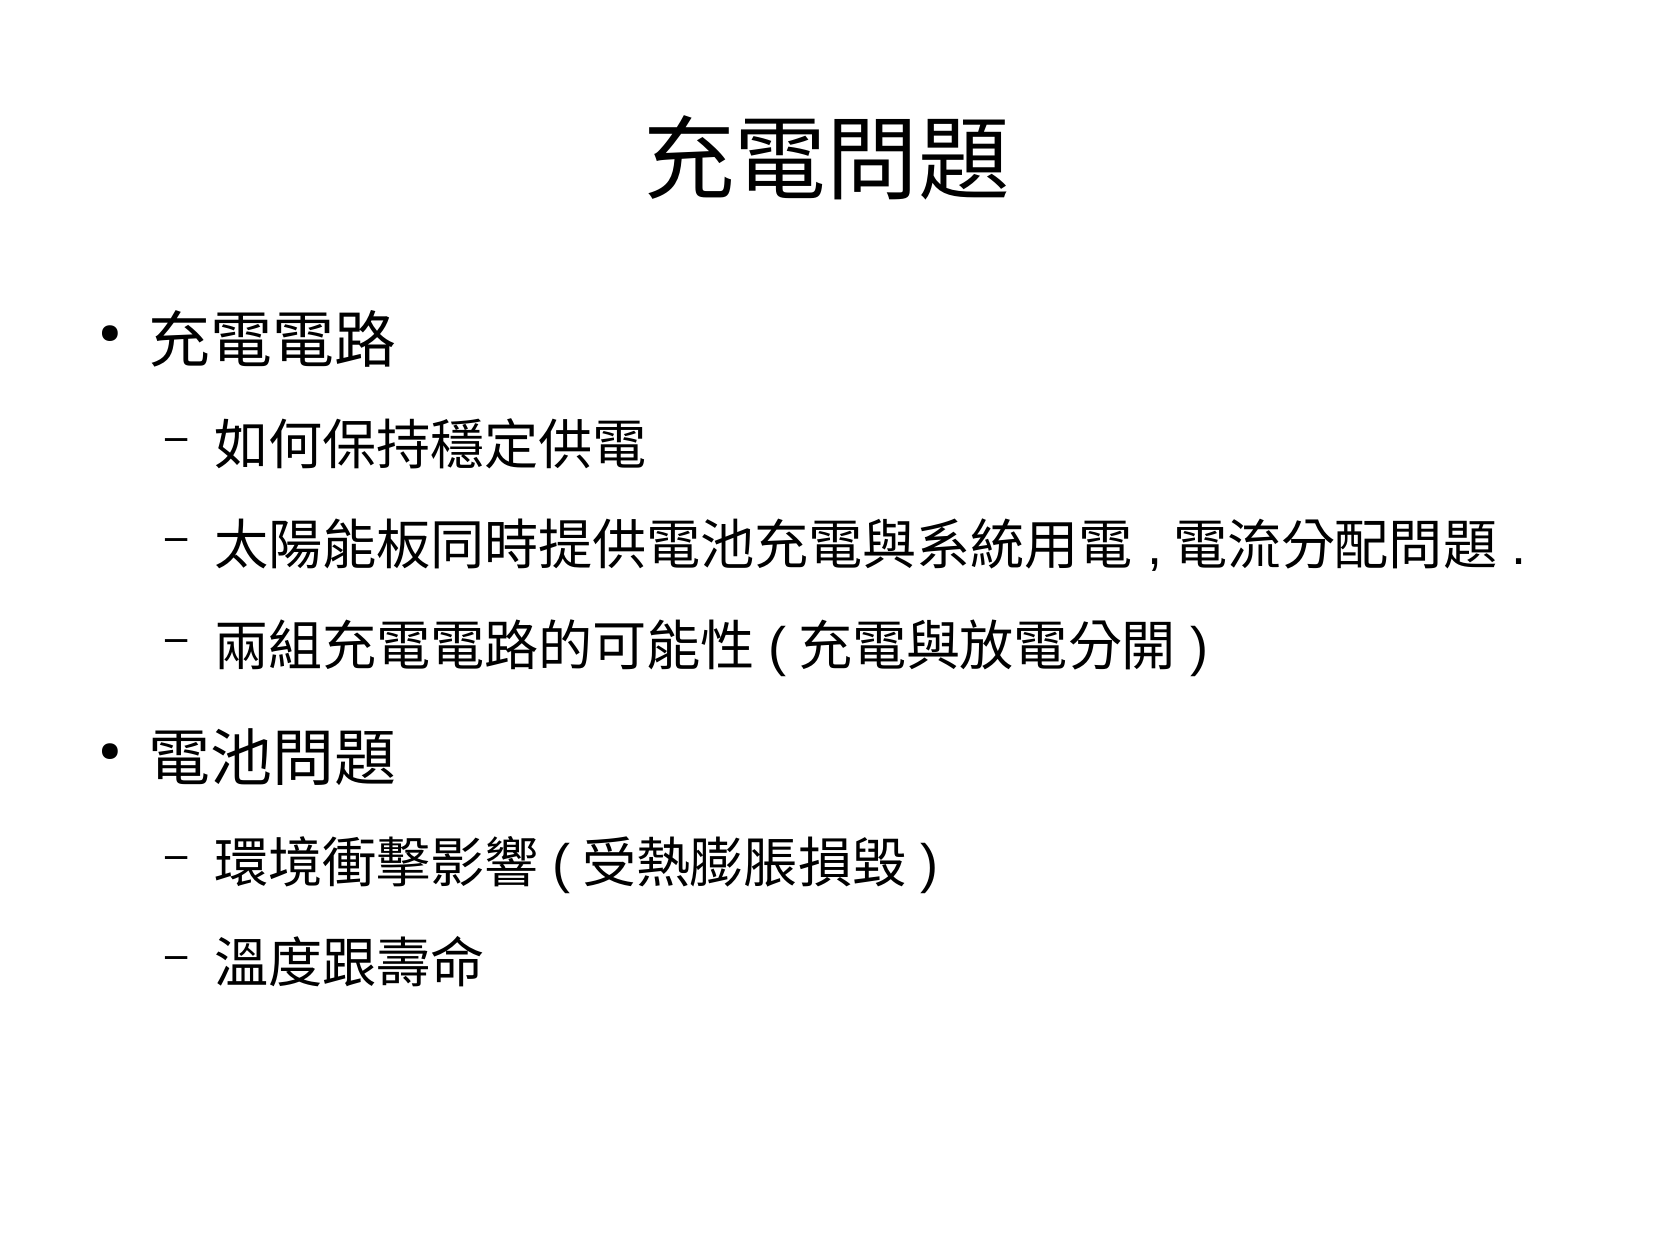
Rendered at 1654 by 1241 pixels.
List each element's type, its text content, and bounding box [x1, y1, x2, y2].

title 充電問題 [82, 49, 1571, 257]
list 充電電路 如何保持穩定供電 太陽能板同時提供電池充電與系統用電,電流分配問題. 兩組充電電路的可能性(充電與放電分開) 電池問題 環境衝擊影響(受熱膨脹損毀) 溫度跟壽命 [82, 290, 1571, 1010]
